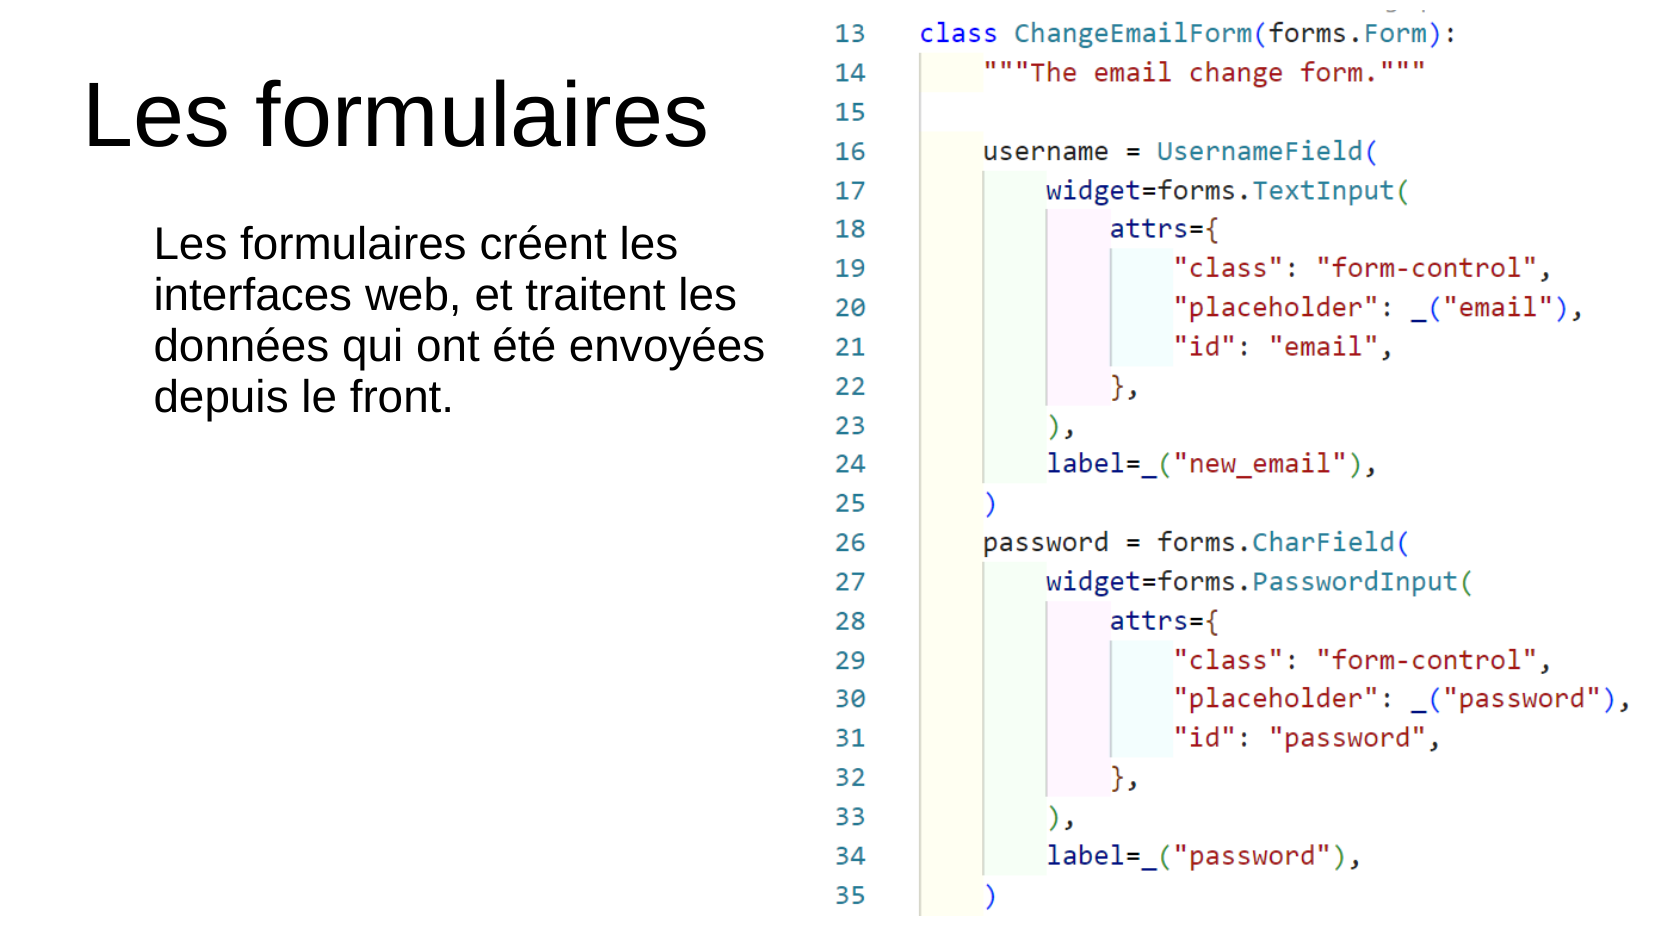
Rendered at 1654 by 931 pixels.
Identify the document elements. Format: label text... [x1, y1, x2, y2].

title Les formulaires [82, 37, 826, 193]
list Les formulaires créent les interfaces web, et traitent les données qui ont été envoyées depuis le front. [82, 217, 826, 758]
picture [826, 10, 1642, 916]
